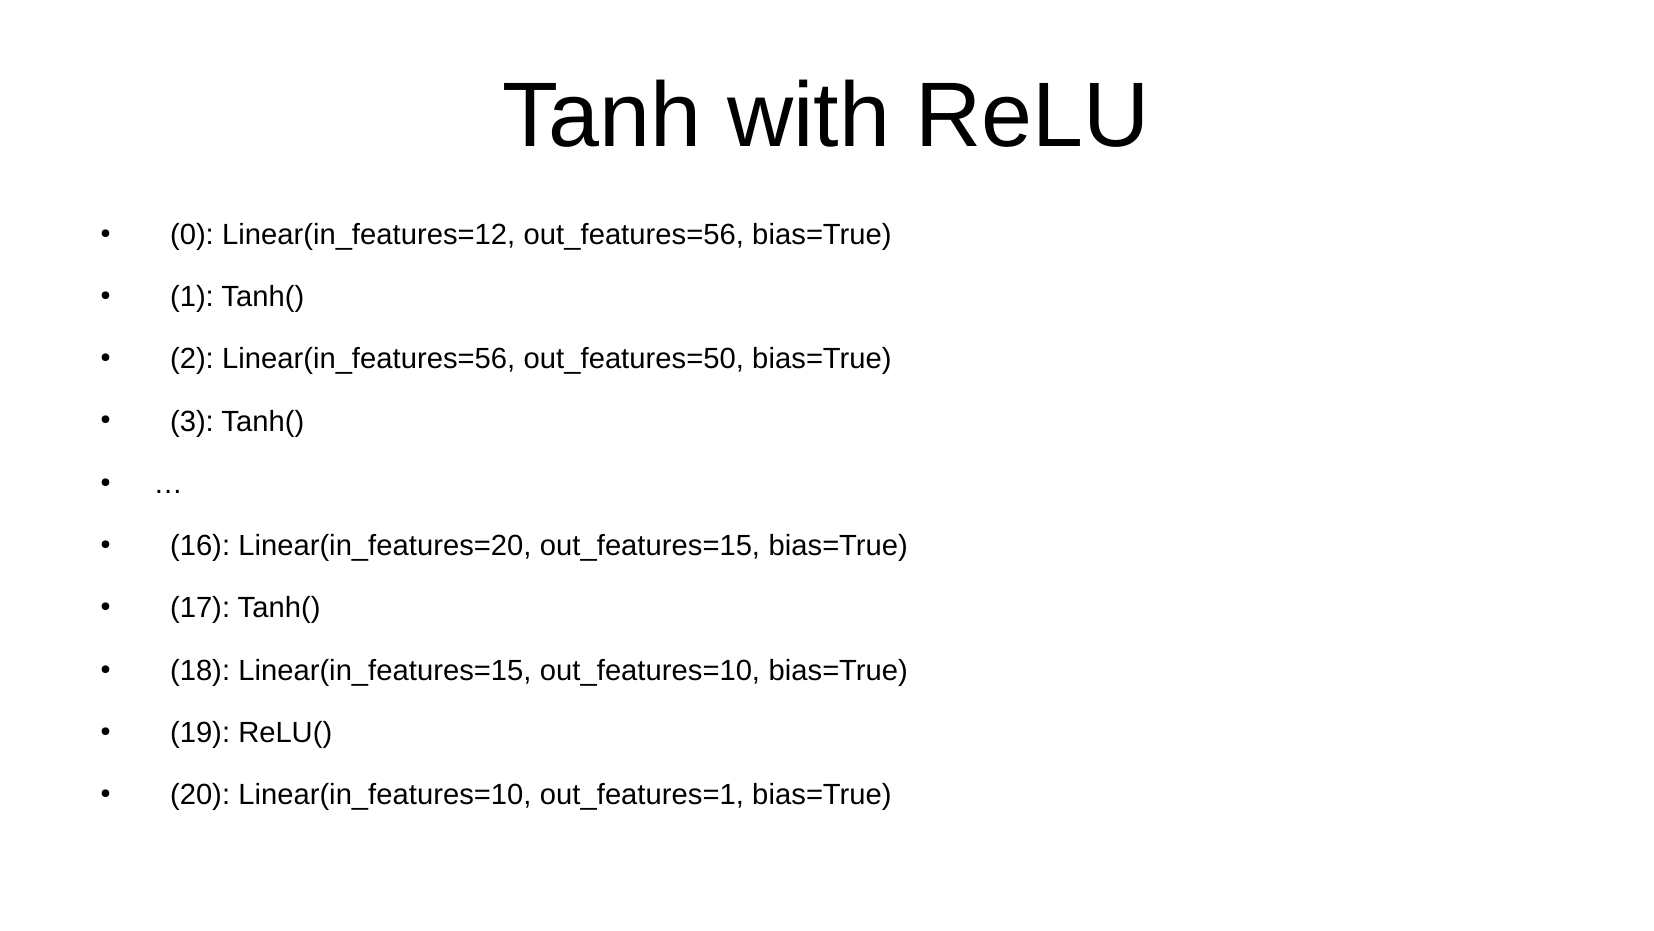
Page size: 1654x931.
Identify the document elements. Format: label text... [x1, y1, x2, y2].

list (0): Linear(in_features=12, out_features=56, bias=True) (1): Tanh() (2): Linear(in_features=56, out_features=50, bias=True) (3): Tanh() … (16): Linear(in_features=20, out_features=15, bias=True) (17): Tanh() (18): Linear(in_features=15, out_features=10, bias=True) (19): ReLU() (20): Linear(in_features=10, out_features=1, bias=True) [82, 217, 1571, 863]
title Tanh with ReLU [82, 37, 1571, 193]
